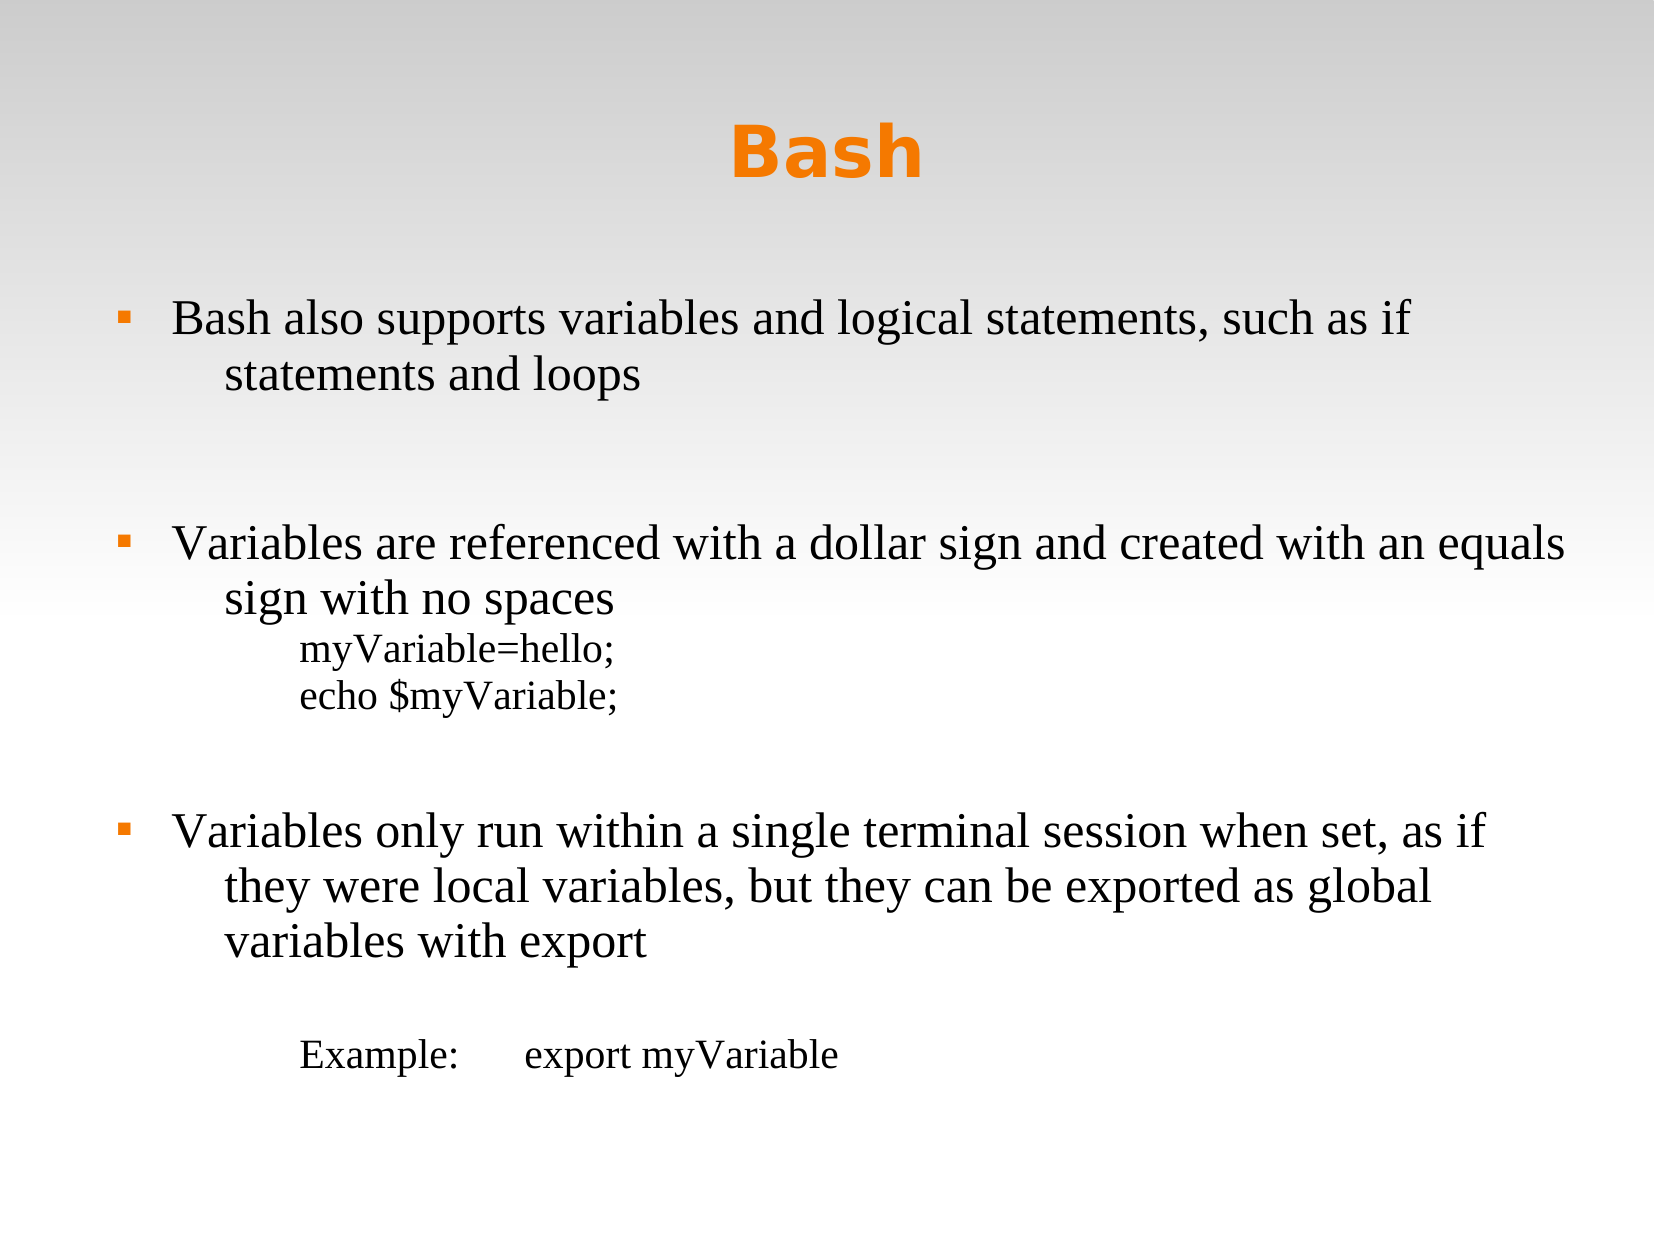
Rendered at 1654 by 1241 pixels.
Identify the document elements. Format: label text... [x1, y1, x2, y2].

list Bash also supports variables and logical statements, such as if statements and loops Variables are referenced with a dollar sign and created with an equals sign with no spaces myVariable=hello; echo $myVariable; Variables only run within a single terminal session when set, as if they were local variables, but they can be exported as global variables with export Example: export myVariable [82, 290, 1571, 1146]
title Bash [82, 49, 1571, 257]
